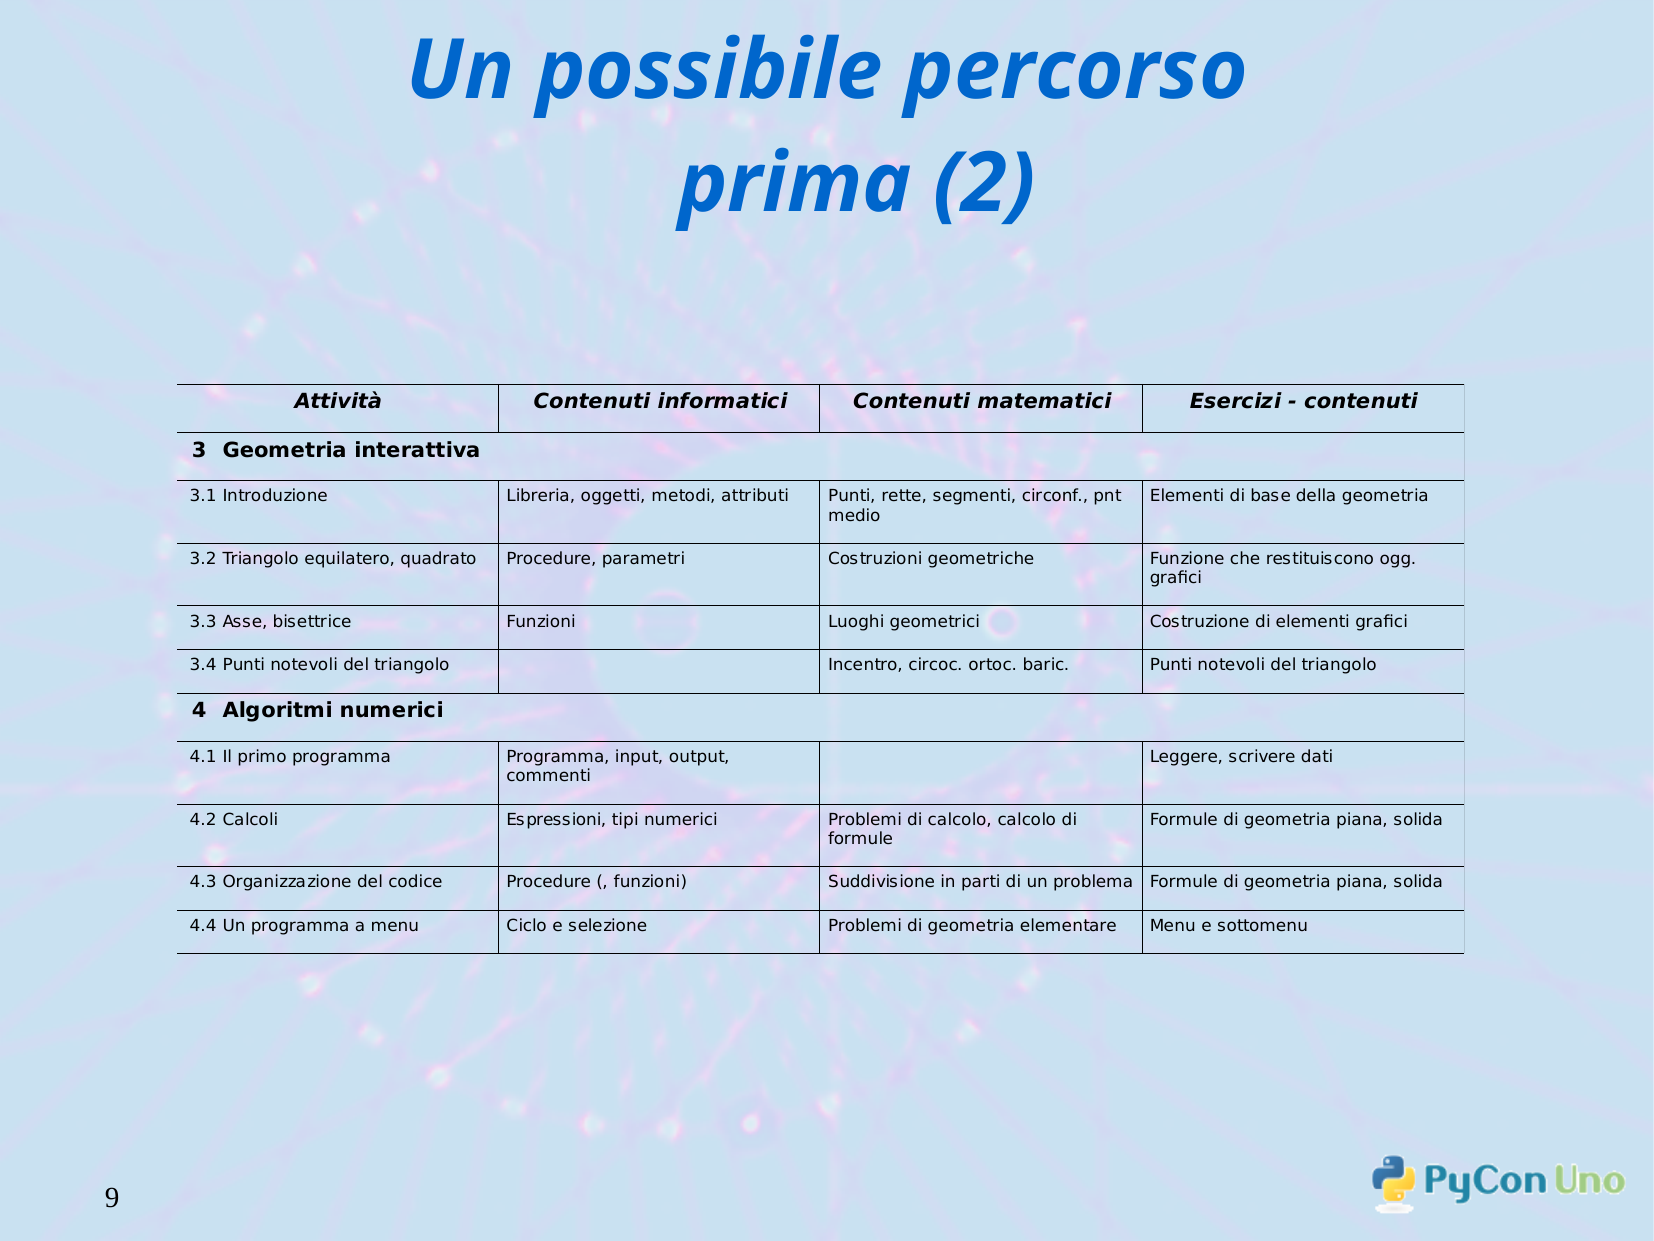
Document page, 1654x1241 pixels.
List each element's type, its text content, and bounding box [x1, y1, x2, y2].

chart [177, 383, 1465, 1077]
title Un possibile percorso prima (2) [121, 19, 1534, 227]
picture [0, 0, 1654, 1241]
subtitle [178, 364, 1570, 1147]
